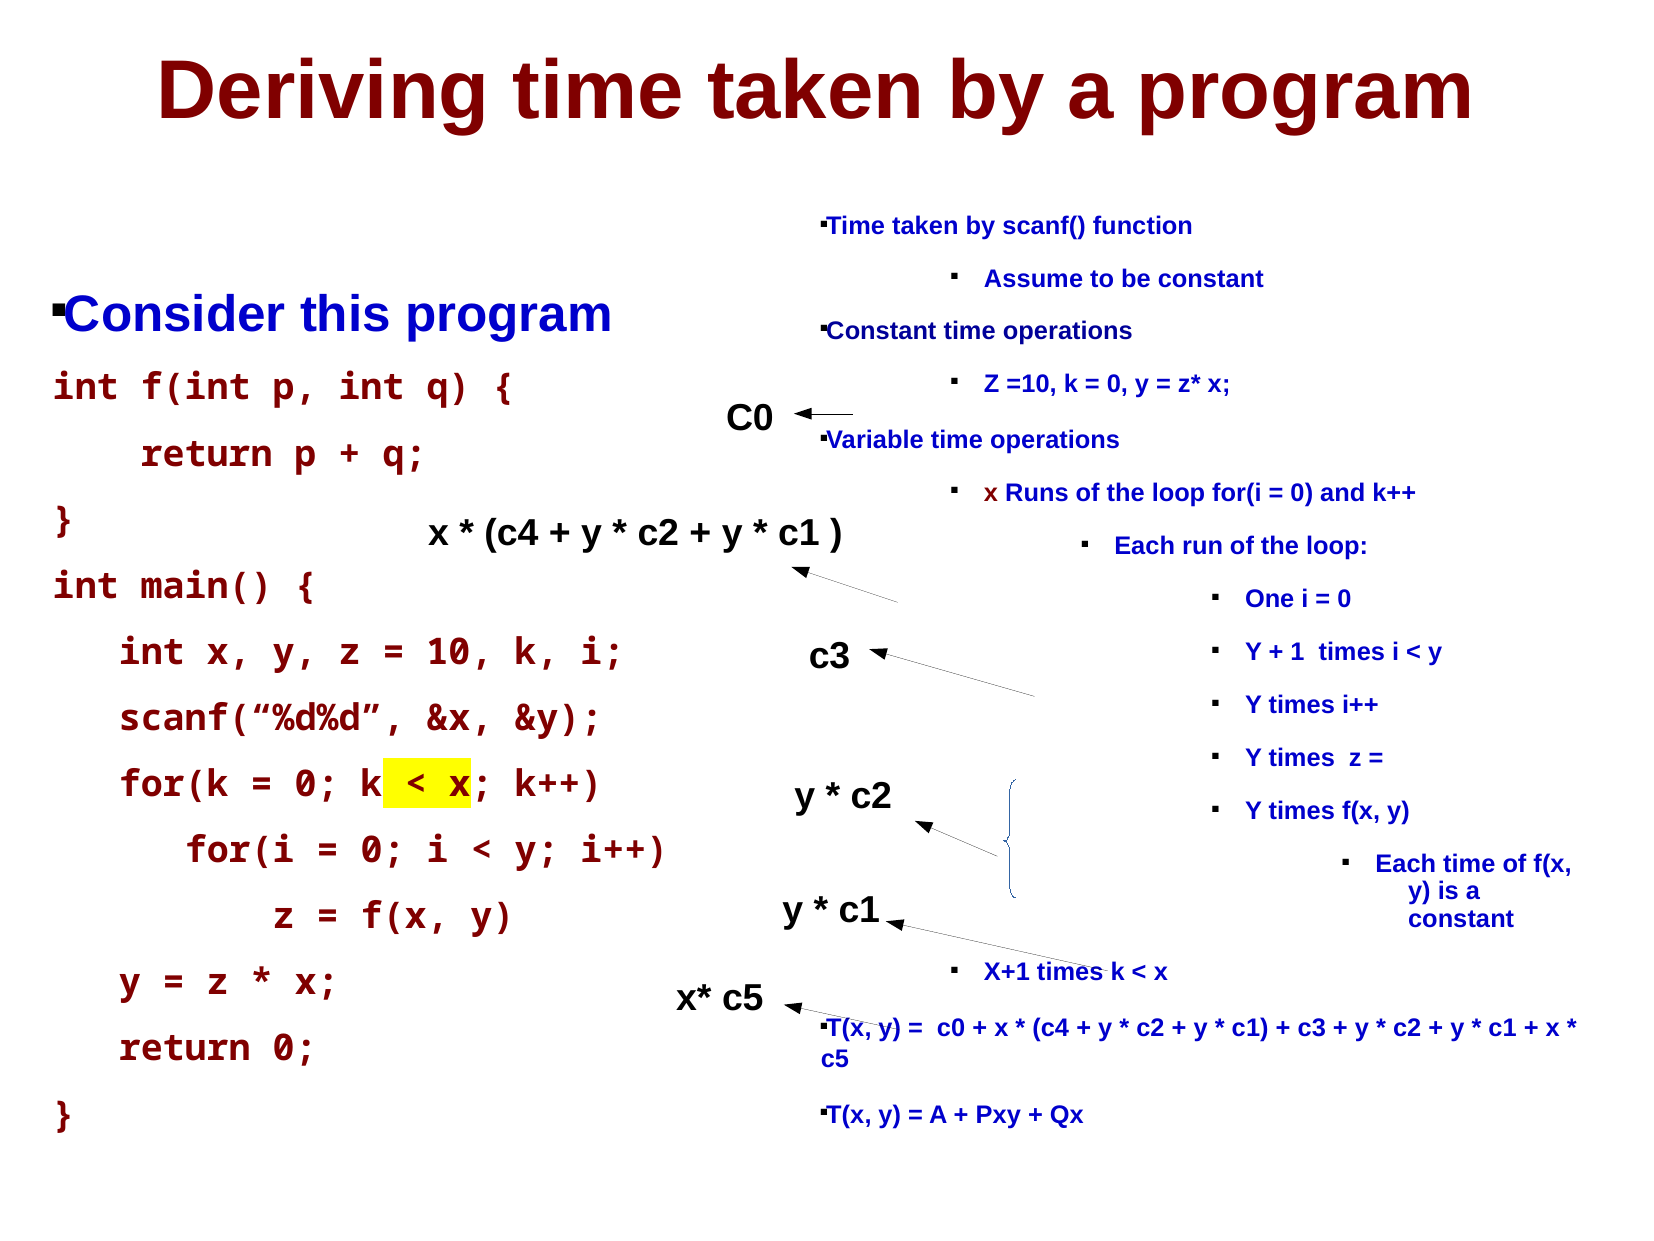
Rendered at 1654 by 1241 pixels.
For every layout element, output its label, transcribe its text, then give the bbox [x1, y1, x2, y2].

list Time taken by scanf() function Assume to be constant Constant time operations Z =10, k = 0, y = z* x; Variable time operations x Runs of the loop for(i = 0) and k++ Each run of the loop: One i = 0 Y + 1 times i < y Y times i++ Y times z = Y times f(x, y) Each time of f(x, y) is a constant X+1 times k < x T(x, y) = c0 + x * (c4 + y * c2 + y * c1) + c3 + y * c2 + y * c1 + x * c5 T(x, y) = A + Pxy + Qx [820, 209, 1582, 1136]
text_box y * c1 [767, 881, 910, 981]
text_box C0 [711, 388, 853, 446]
text_box c3 [793, 627, 936, 727]
text_box y * c2 [779, 767, 922, 867]
list Consider this program int f(int p, int q) { return p + q; } int main() { int x, y, z = 10, k, i; scanf(“%d%d”, &x, &y); for(k = 0; k < x; k++) for(i = 0; i < y; i++) z = f(x, y) y = z * x; return 0; } [52, 249, 998, 1141]
text_box x * (c4 + y * c2 + y * c1 ) [413, 503, 875, 603]
text_box x* c5 [661, 968, 886, 1026]
title Deriving time taken by a program [72, 35, 1561, 137]
